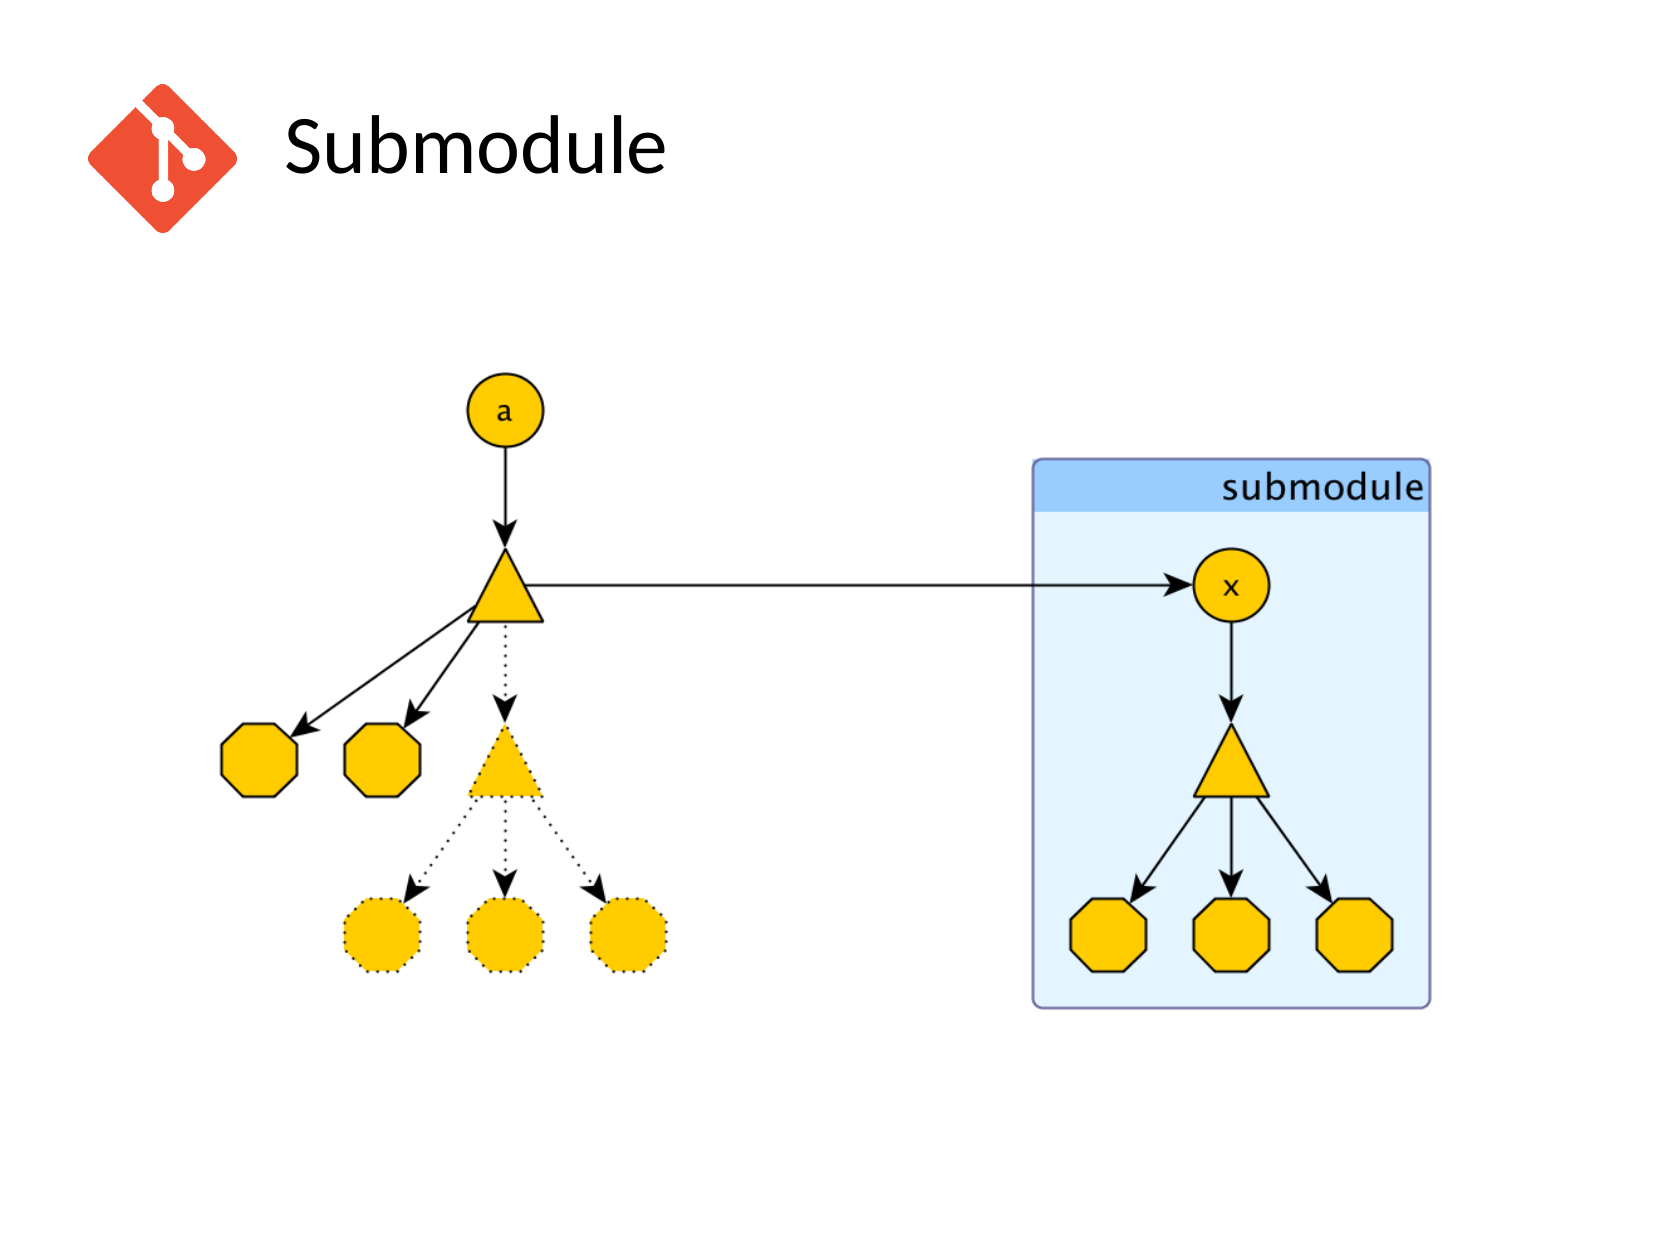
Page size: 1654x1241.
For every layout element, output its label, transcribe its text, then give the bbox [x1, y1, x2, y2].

title Submodule [265, 49, 1571, 257]
picture [201, 354, 1452, 1027]
picture [88, 84, 237, 233]
